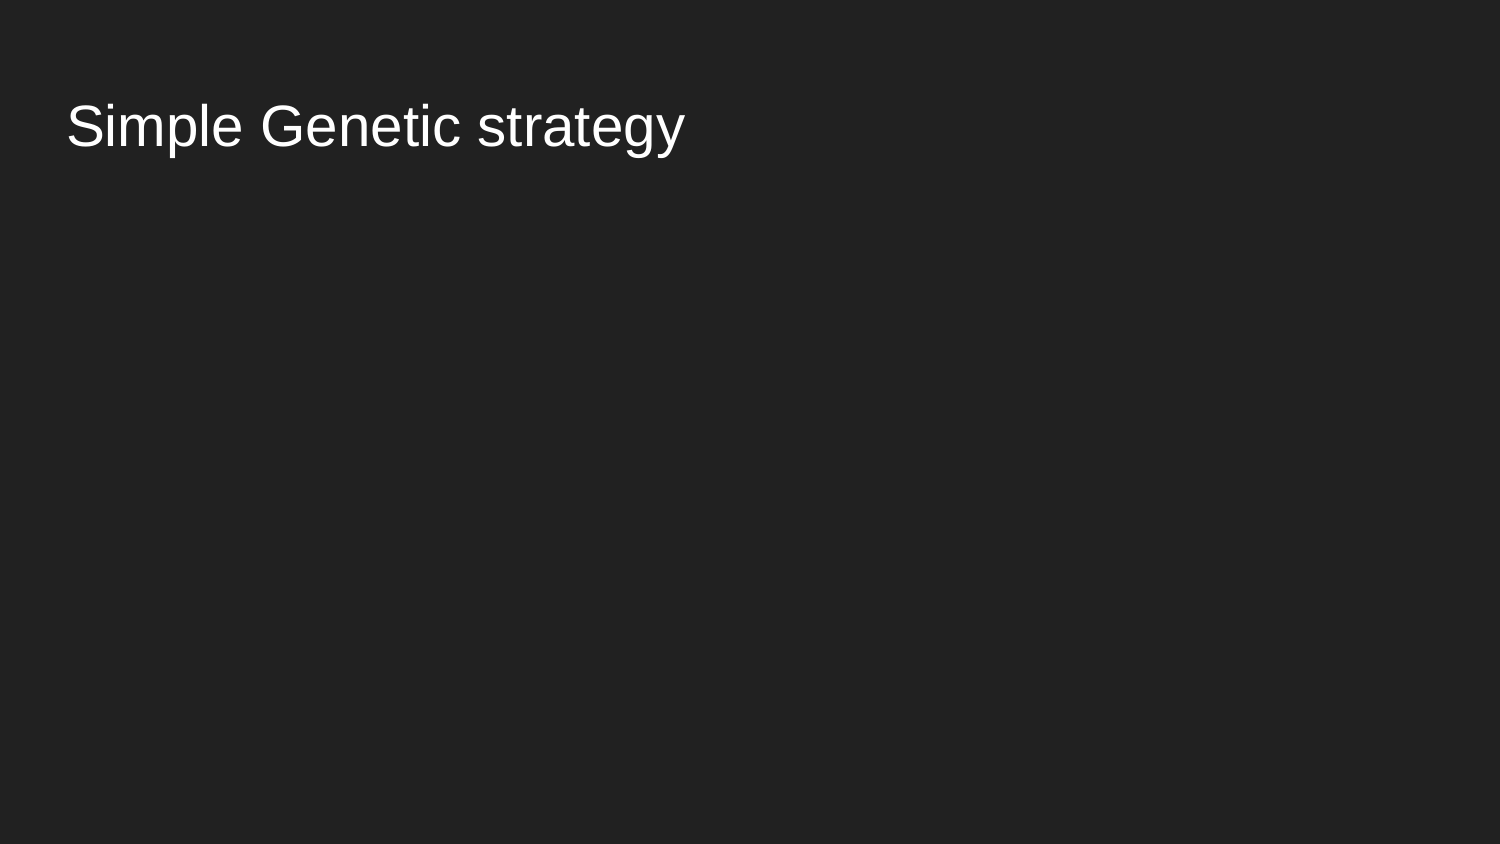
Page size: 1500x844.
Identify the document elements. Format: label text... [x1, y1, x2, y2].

title Simple Genetic strategy [51, 72, 1449, 167]
